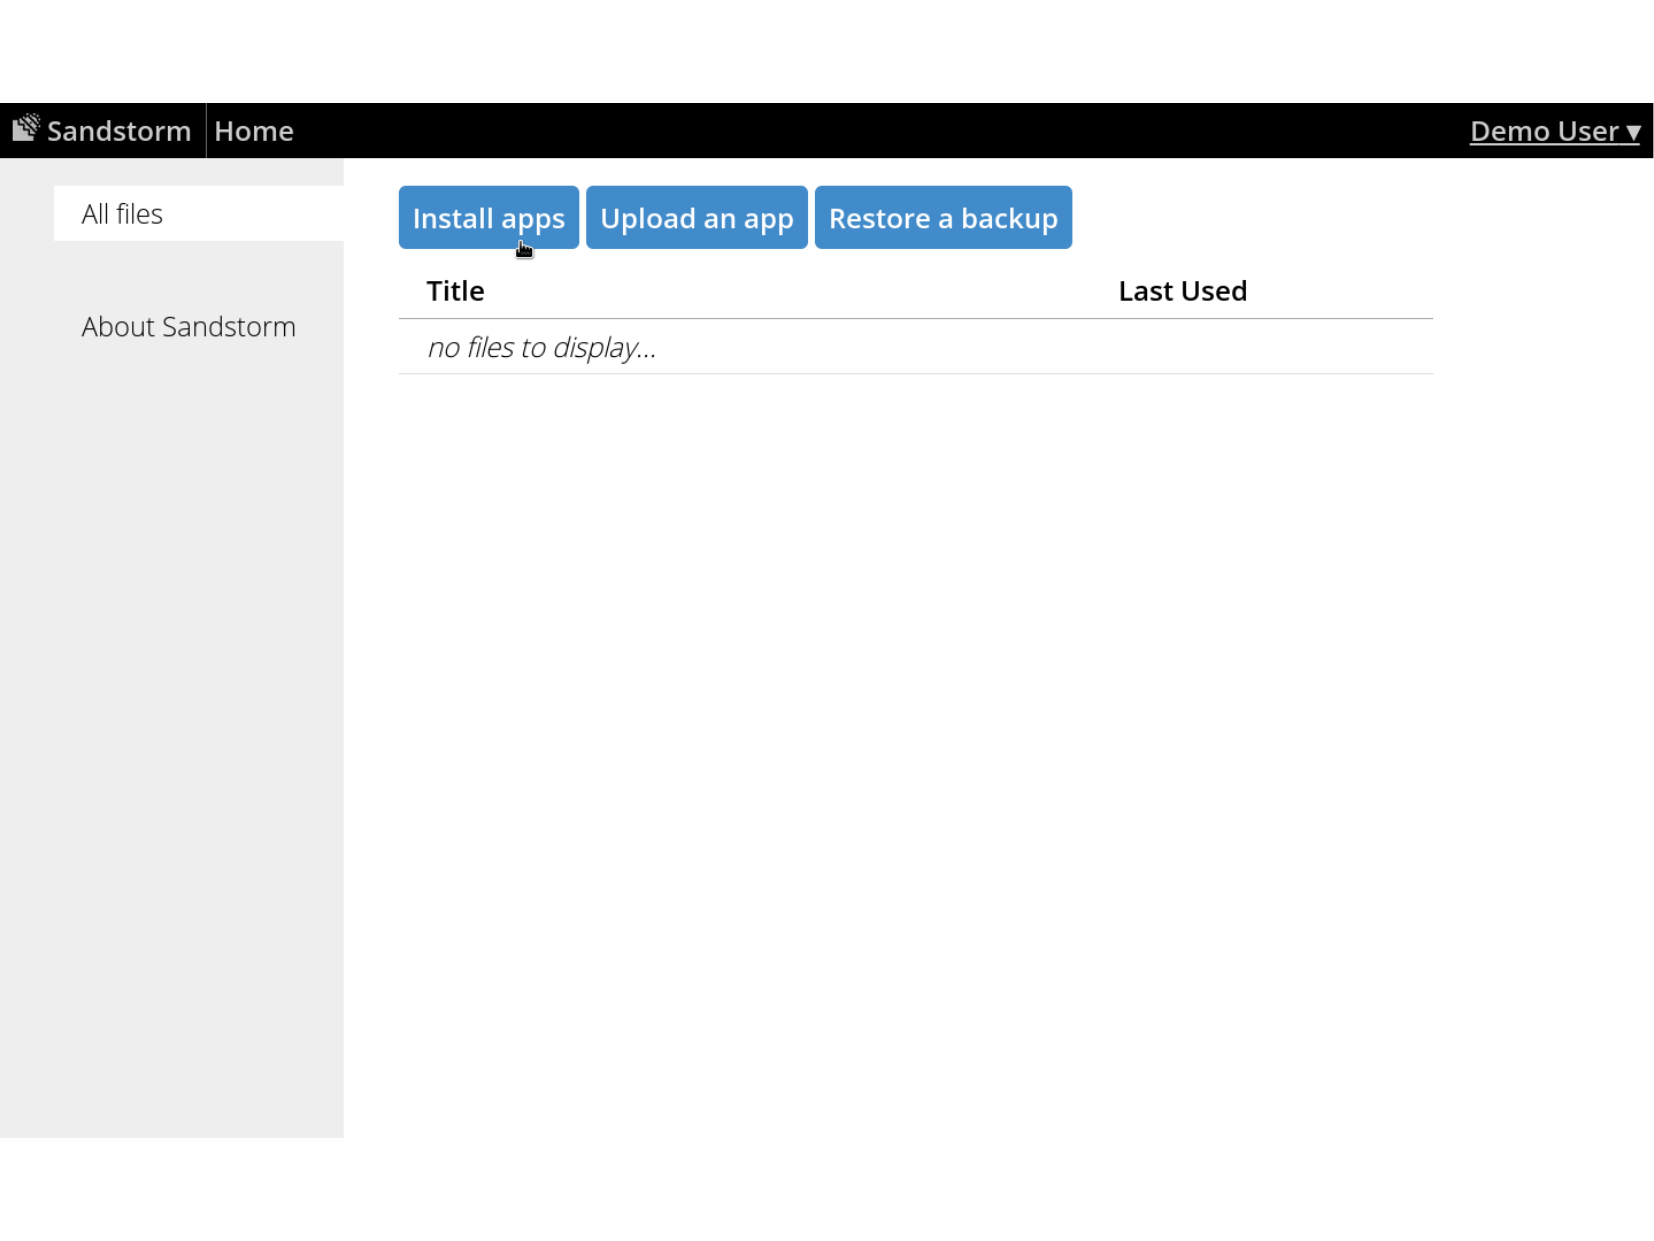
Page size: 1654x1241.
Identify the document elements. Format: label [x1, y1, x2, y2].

picture [0, 103, 1654, 1138]
